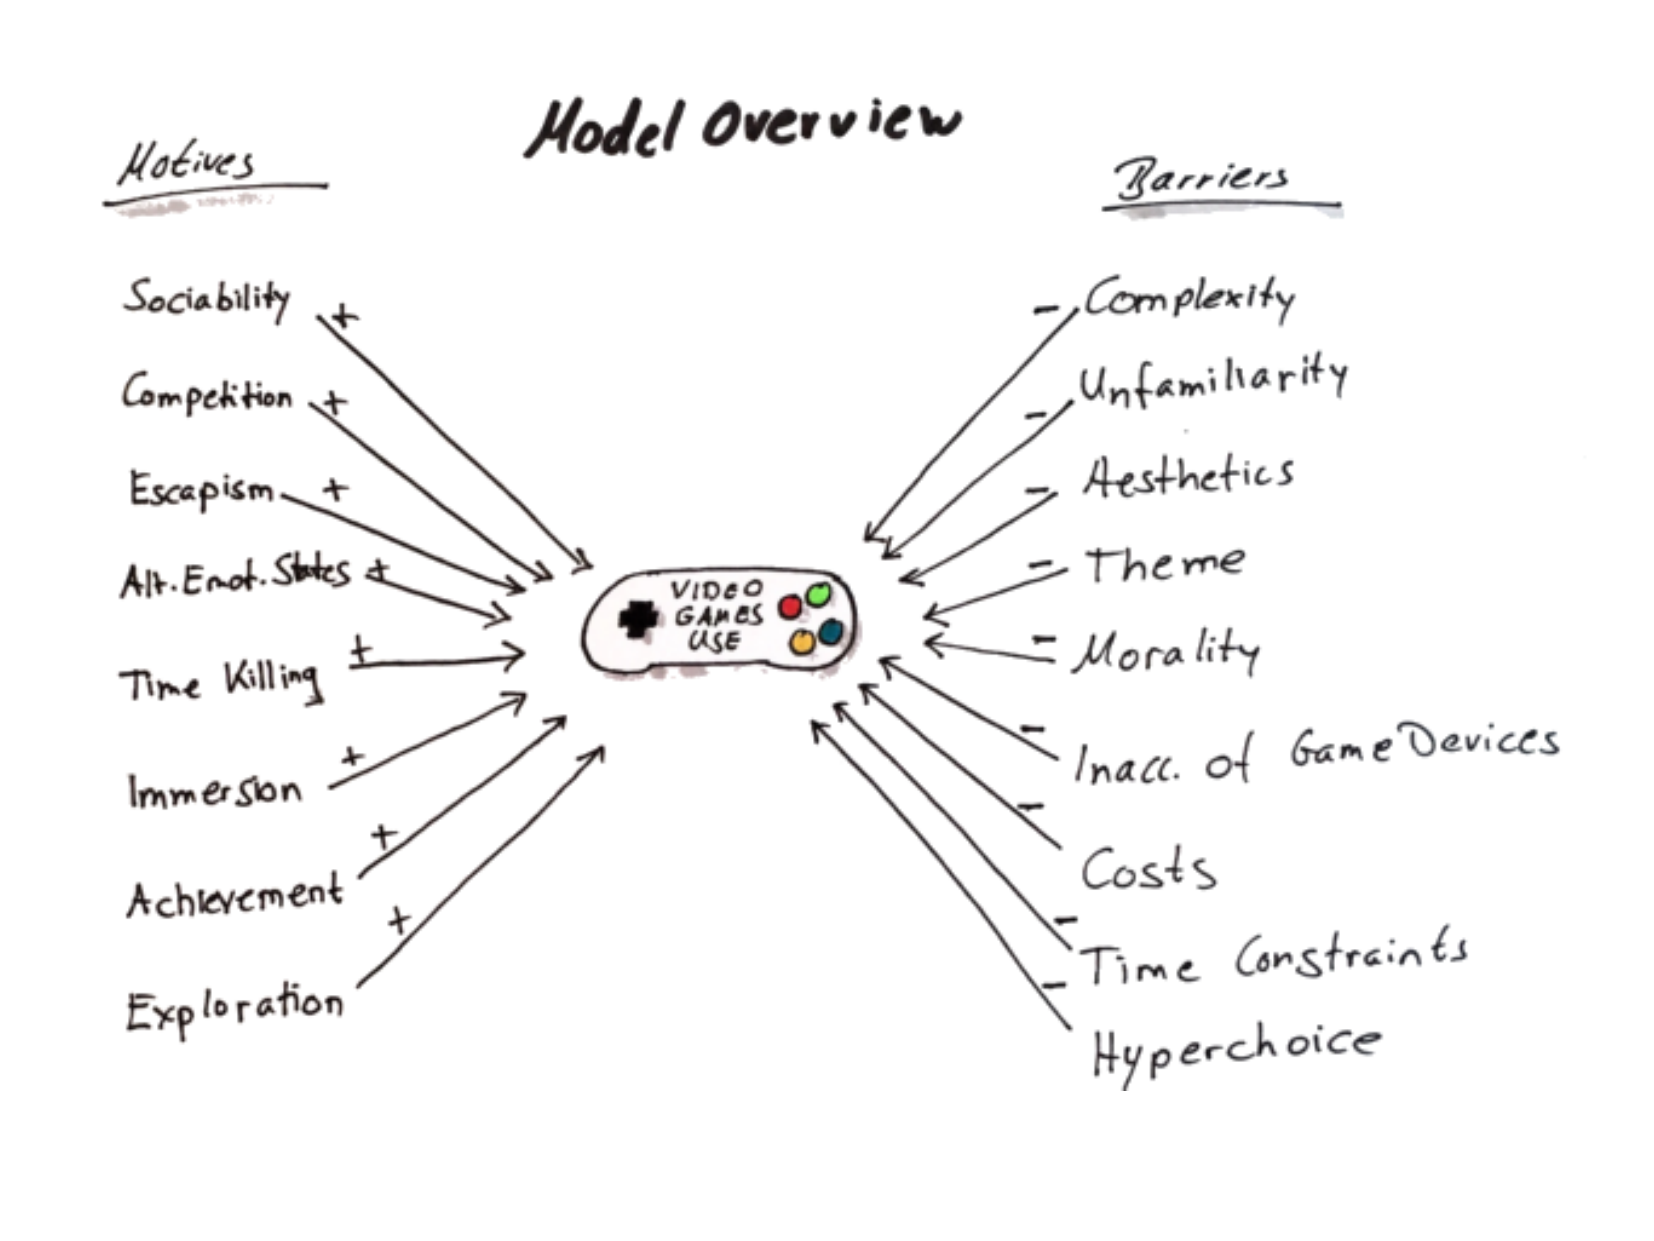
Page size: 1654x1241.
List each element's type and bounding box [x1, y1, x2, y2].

picture [81, 74, 1594, 1091]
